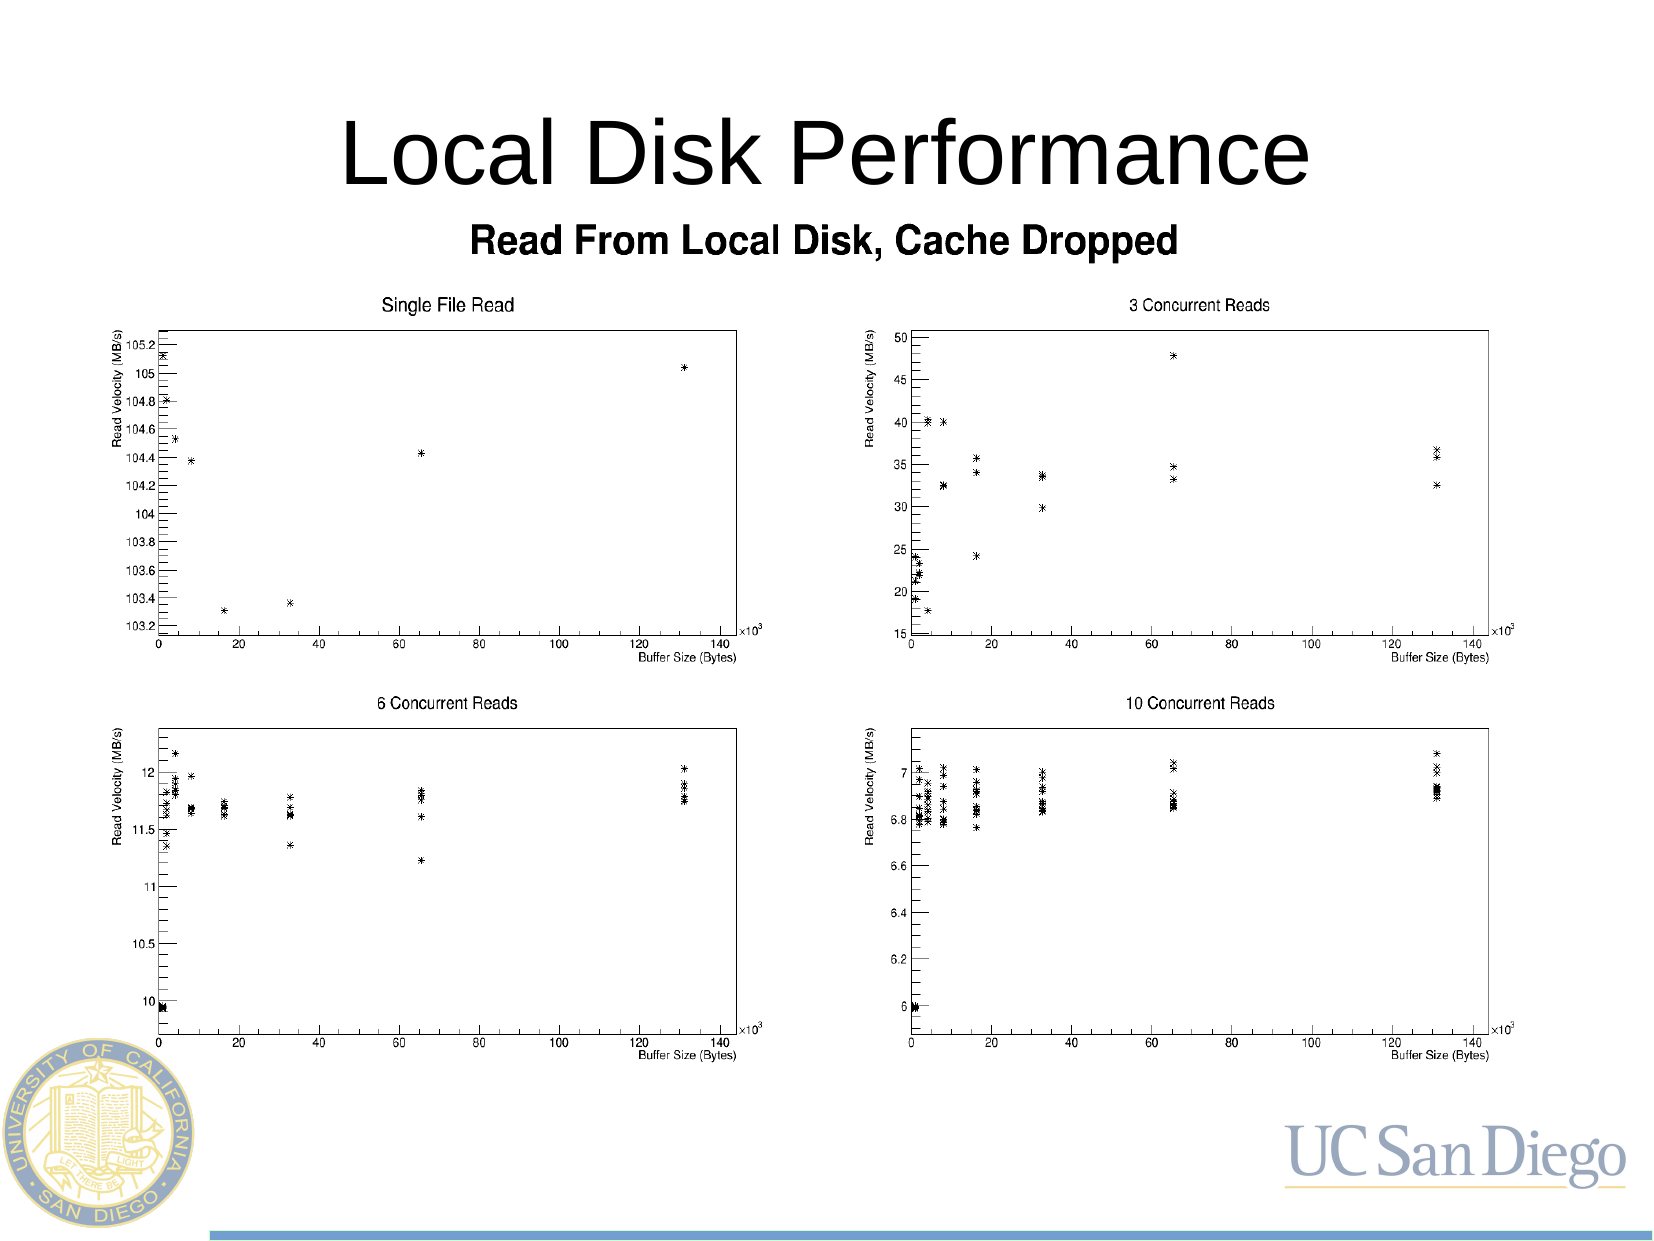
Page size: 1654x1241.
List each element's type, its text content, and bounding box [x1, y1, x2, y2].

picture [0, 195, 1576, 1231]
picture [1253, 1089, 1653, 1230]
text_box [209, 1230, 1653, 1241]
title Local Disk Performance [82, 49, 1571, 257]
